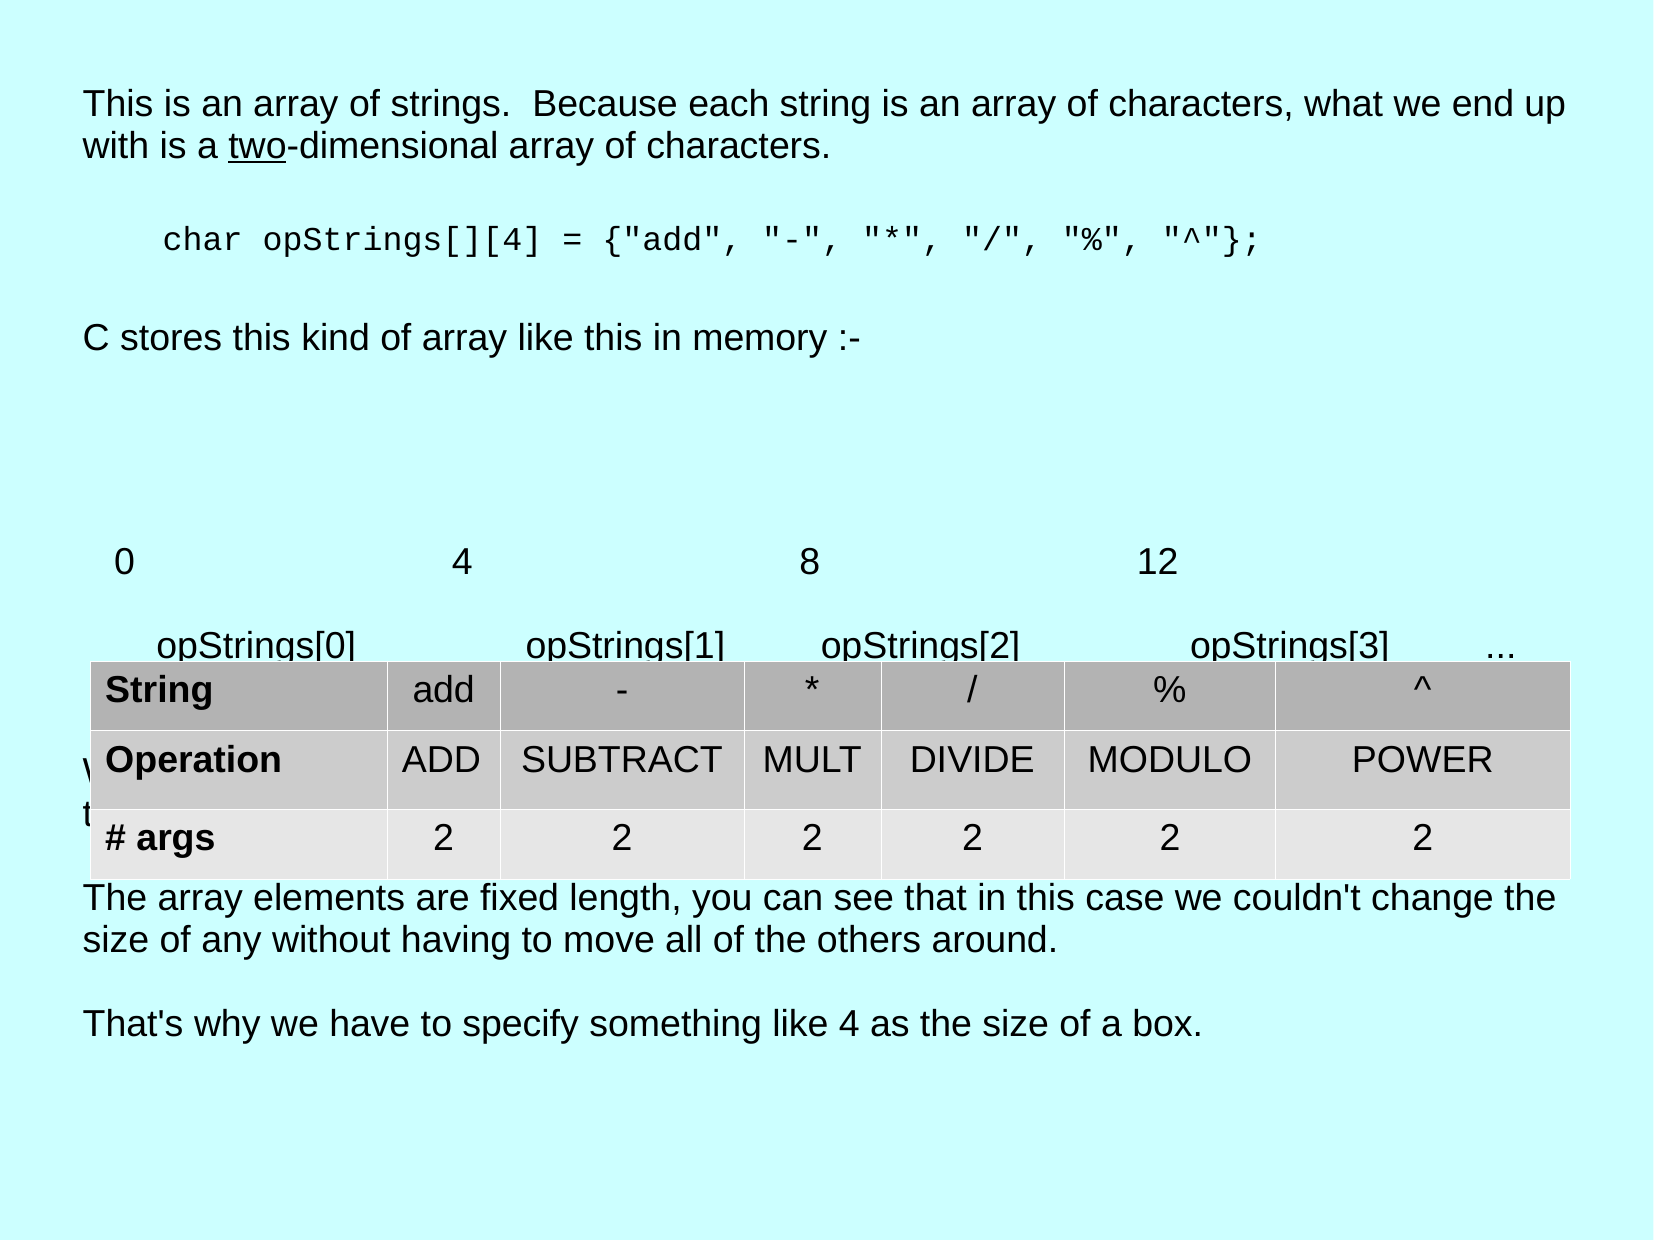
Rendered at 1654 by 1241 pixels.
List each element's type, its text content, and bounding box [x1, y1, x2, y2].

table_header * [745, 662, 881, 730]
table_cell DIVIDE [882, 731, 1064, 809]
table_cell 2 [745, 810, 881, 879]
table_cell 2 [388, 810, 500, 879]
table_cell # args [91, 810, 387, 879]
table_cell 2 [1065, 810, 1275, 879]
table_cell SUBTRACT [501, 731, 744, 809]
table_cell Operation [91, 731, 387, 809]
table_header add [388, 662, 500, 730]
table_cell 2 [501, 810, 744, 879]
table_header String [91, 662, 387, 730]
table_cell 2 [1276, 810, 1570, 879]
table_header ^ [1276, 662, 1570, 730]
table_header - [501, 662, 744, 730]
table_cell MODULO [1065, 731, 1275, 809]
table_cell 2 [882, 810, 1064, 879]
table_header / [882, 662, 1064, 730]
table_header % [1065, 662, 1275, 730]
subtitle This is an array of strings. Because each string is an array of characters, what we end up with is a two-dimensional array of characters. char opStrings[][4] = {"add", "-", "*", "/", "%", "^"}; C stores this kind of array like this in memory :- 0 4 8 12 opStrings[0] opStrings[1] opStrings[2] opStrings[3] ... We need to tell it how long each element is so that it can place the next bit in memory in the right place. The array elements are fixed length, you can see that in this case we couldn't change the size of any without having to move all of the others around. That's why we have to specify something like 4 as the size of a box. [82, 82, 1583, 1158]
table_cell POWER [1276, 731, 1570, 809]
table_cell ADD [388, 731, 500, 809]
table_cell MULT [745, 731, 881, 809]
